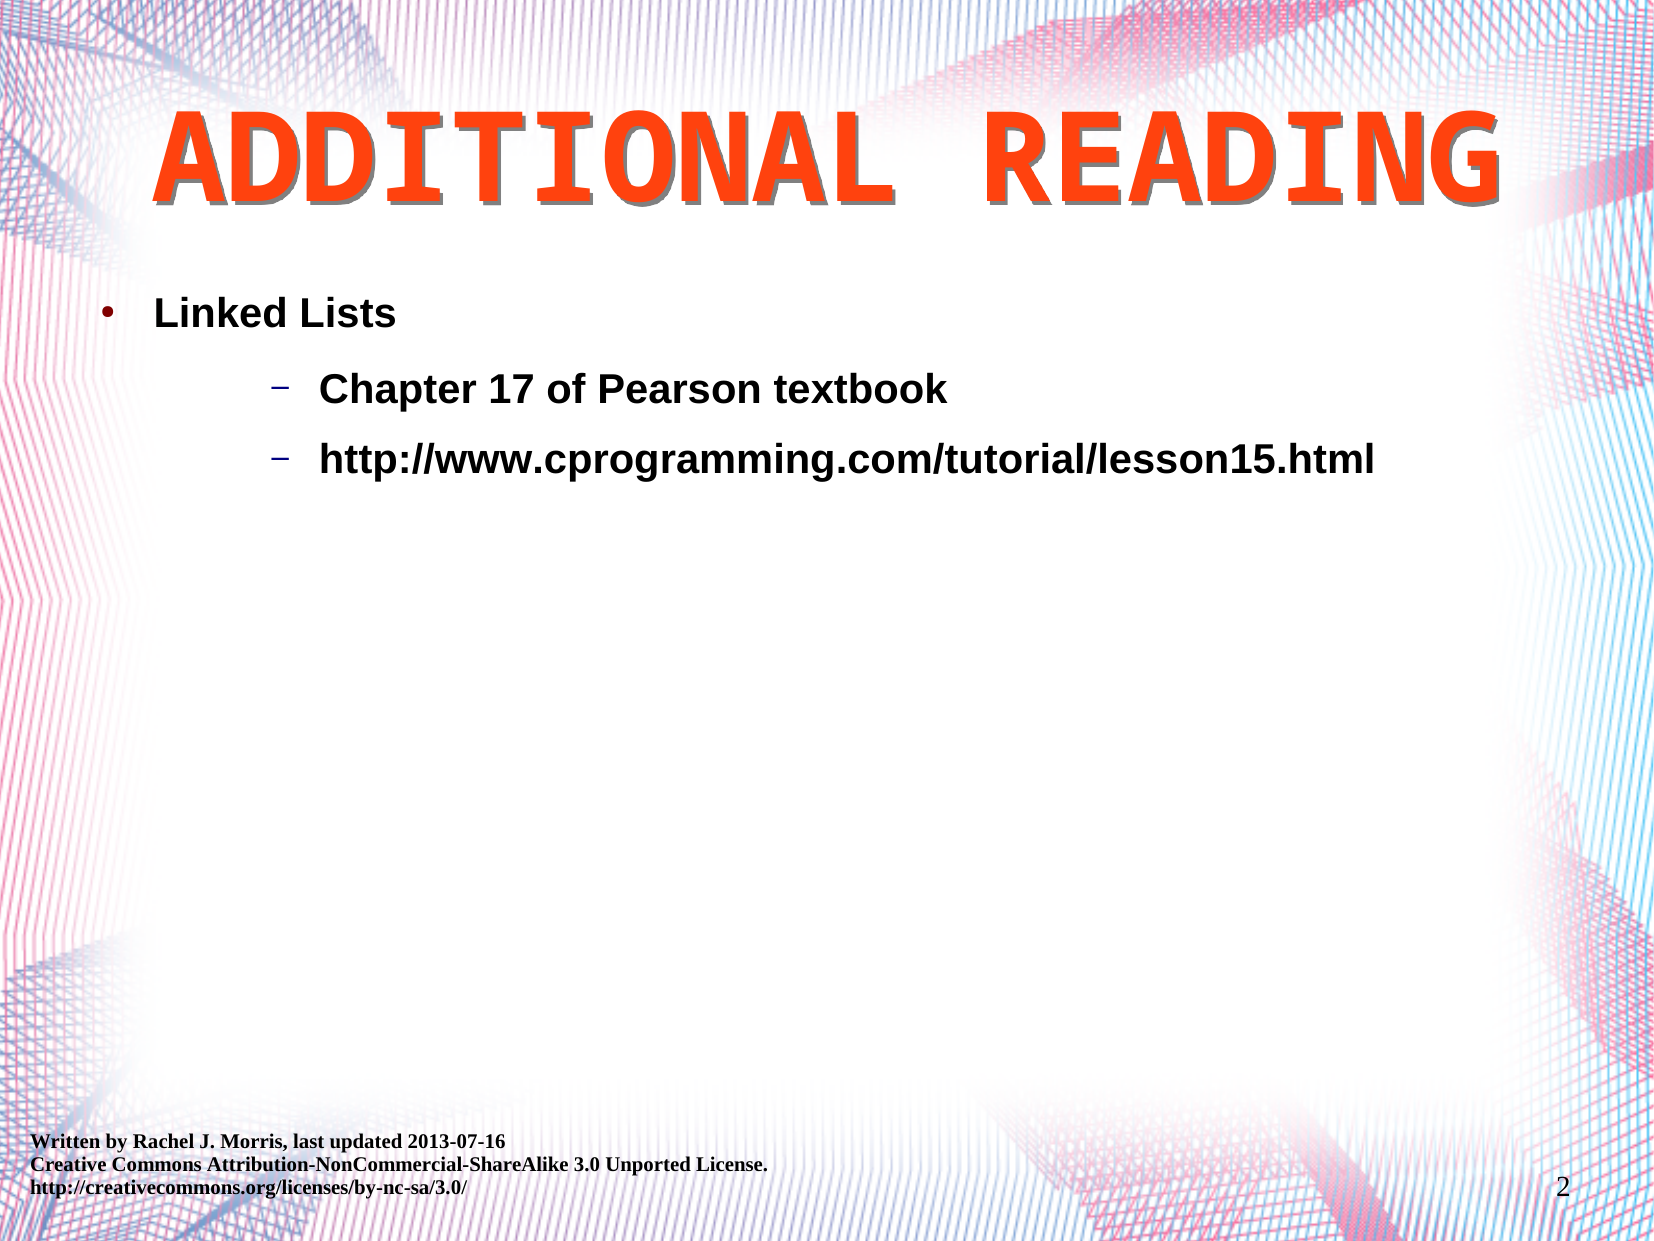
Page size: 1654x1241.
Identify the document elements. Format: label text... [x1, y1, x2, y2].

list Linked Lists Chapter 17 of Pearson textbook http://www.cprogramming.com/tutorial/lesson15.html [82, 290, 1571, 1010]
title ADDITIONAL READING [82, 49, 1571, 257]
picture [0, 0, 1654, 1241]
